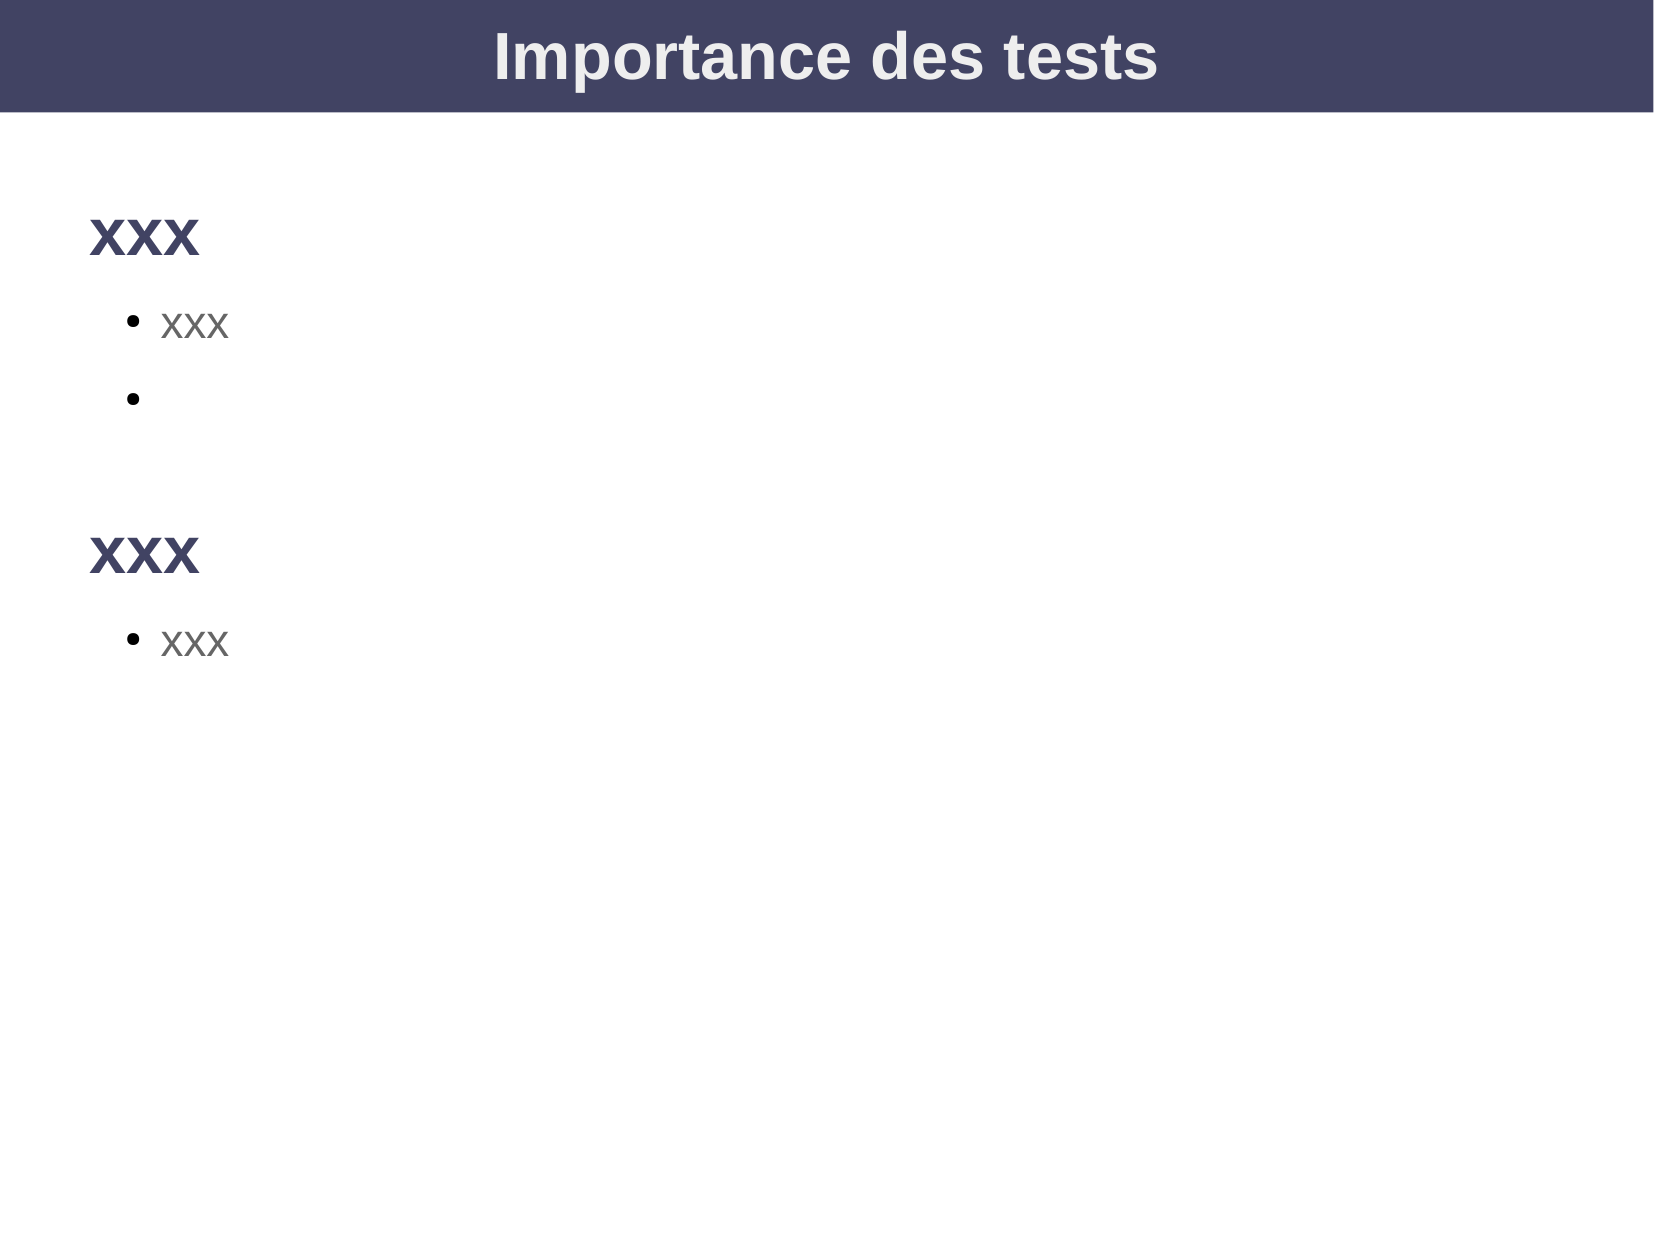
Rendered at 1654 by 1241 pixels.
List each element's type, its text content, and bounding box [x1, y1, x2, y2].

text_box xxx xxx xxx xxx [75, 187, 1613, 839]
text_box Importance des tests [0, 0, 1654, 113]
